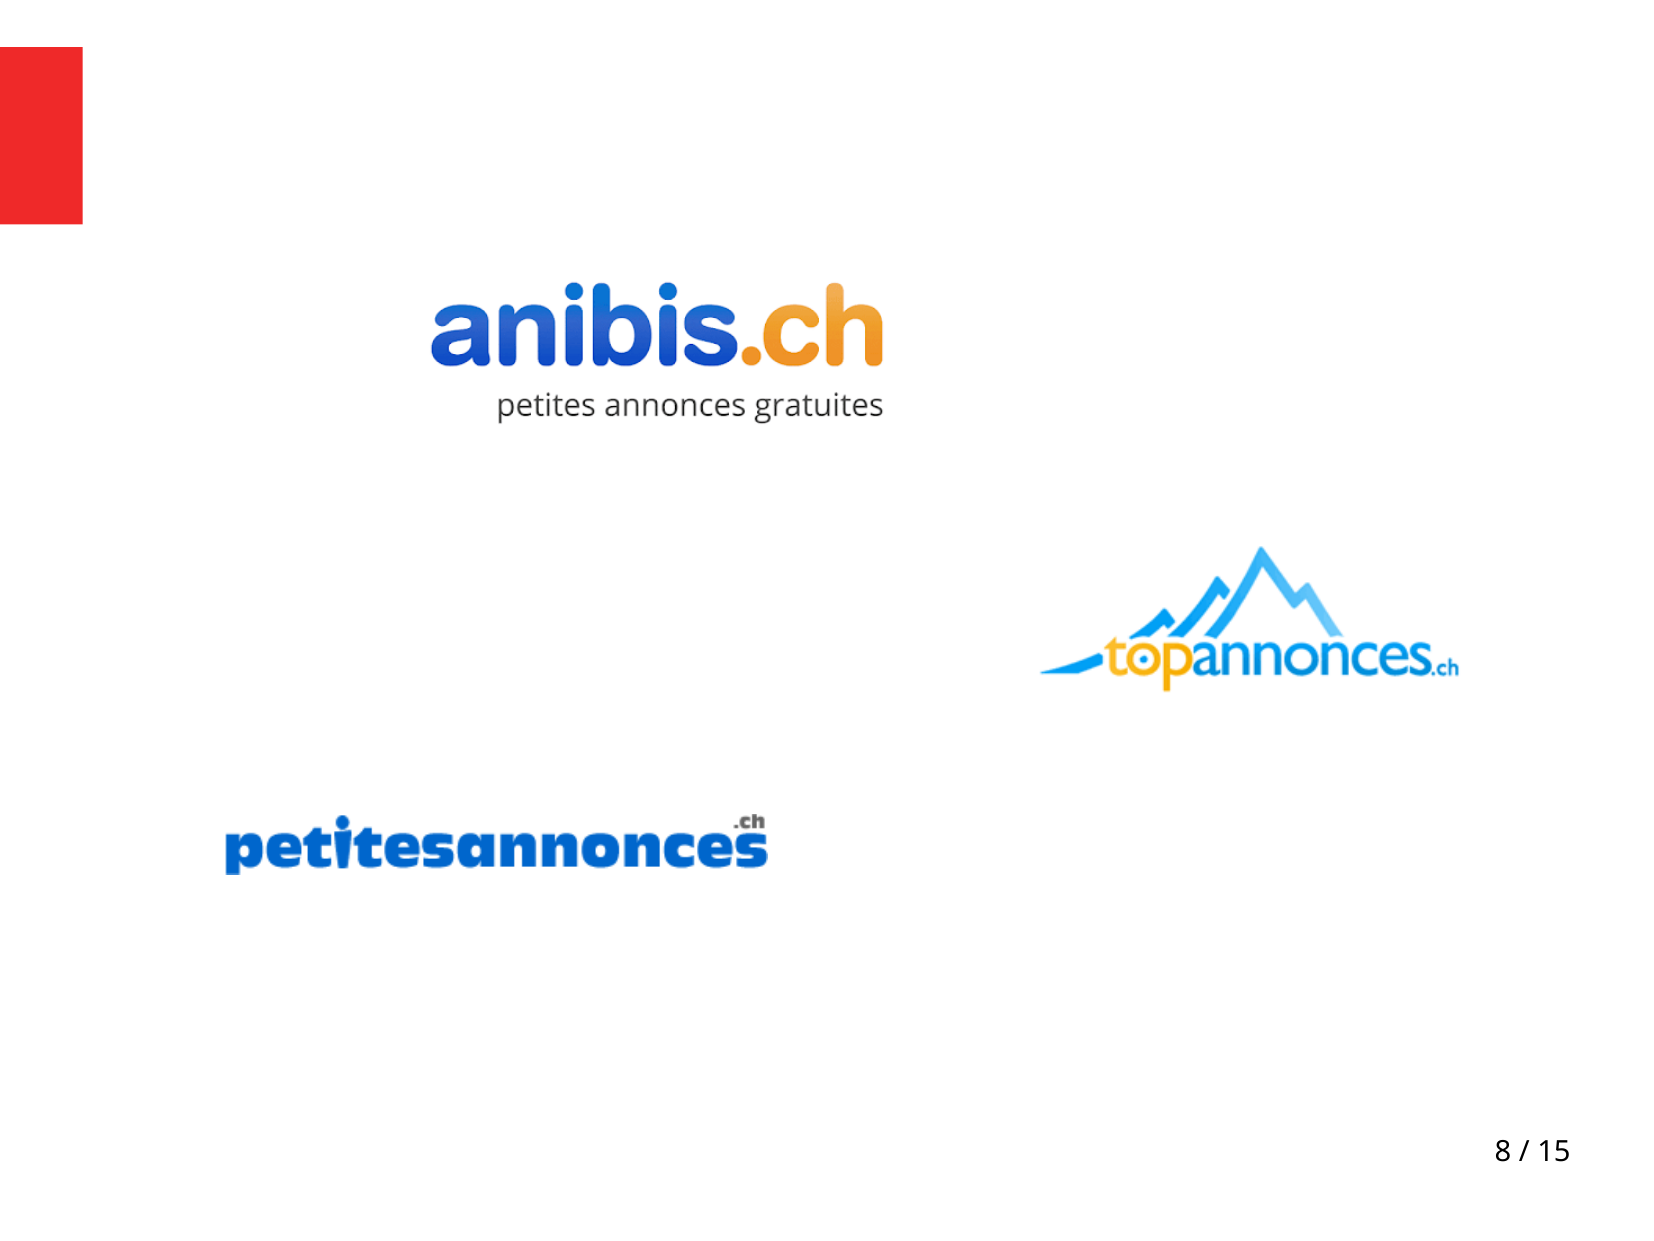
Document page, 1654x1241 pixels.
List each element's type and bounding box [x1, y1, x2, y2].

picture [1034, 542, 1465, 697]
picture [225, 814, 768, 875]
picture [369, 212, 945, 494]
